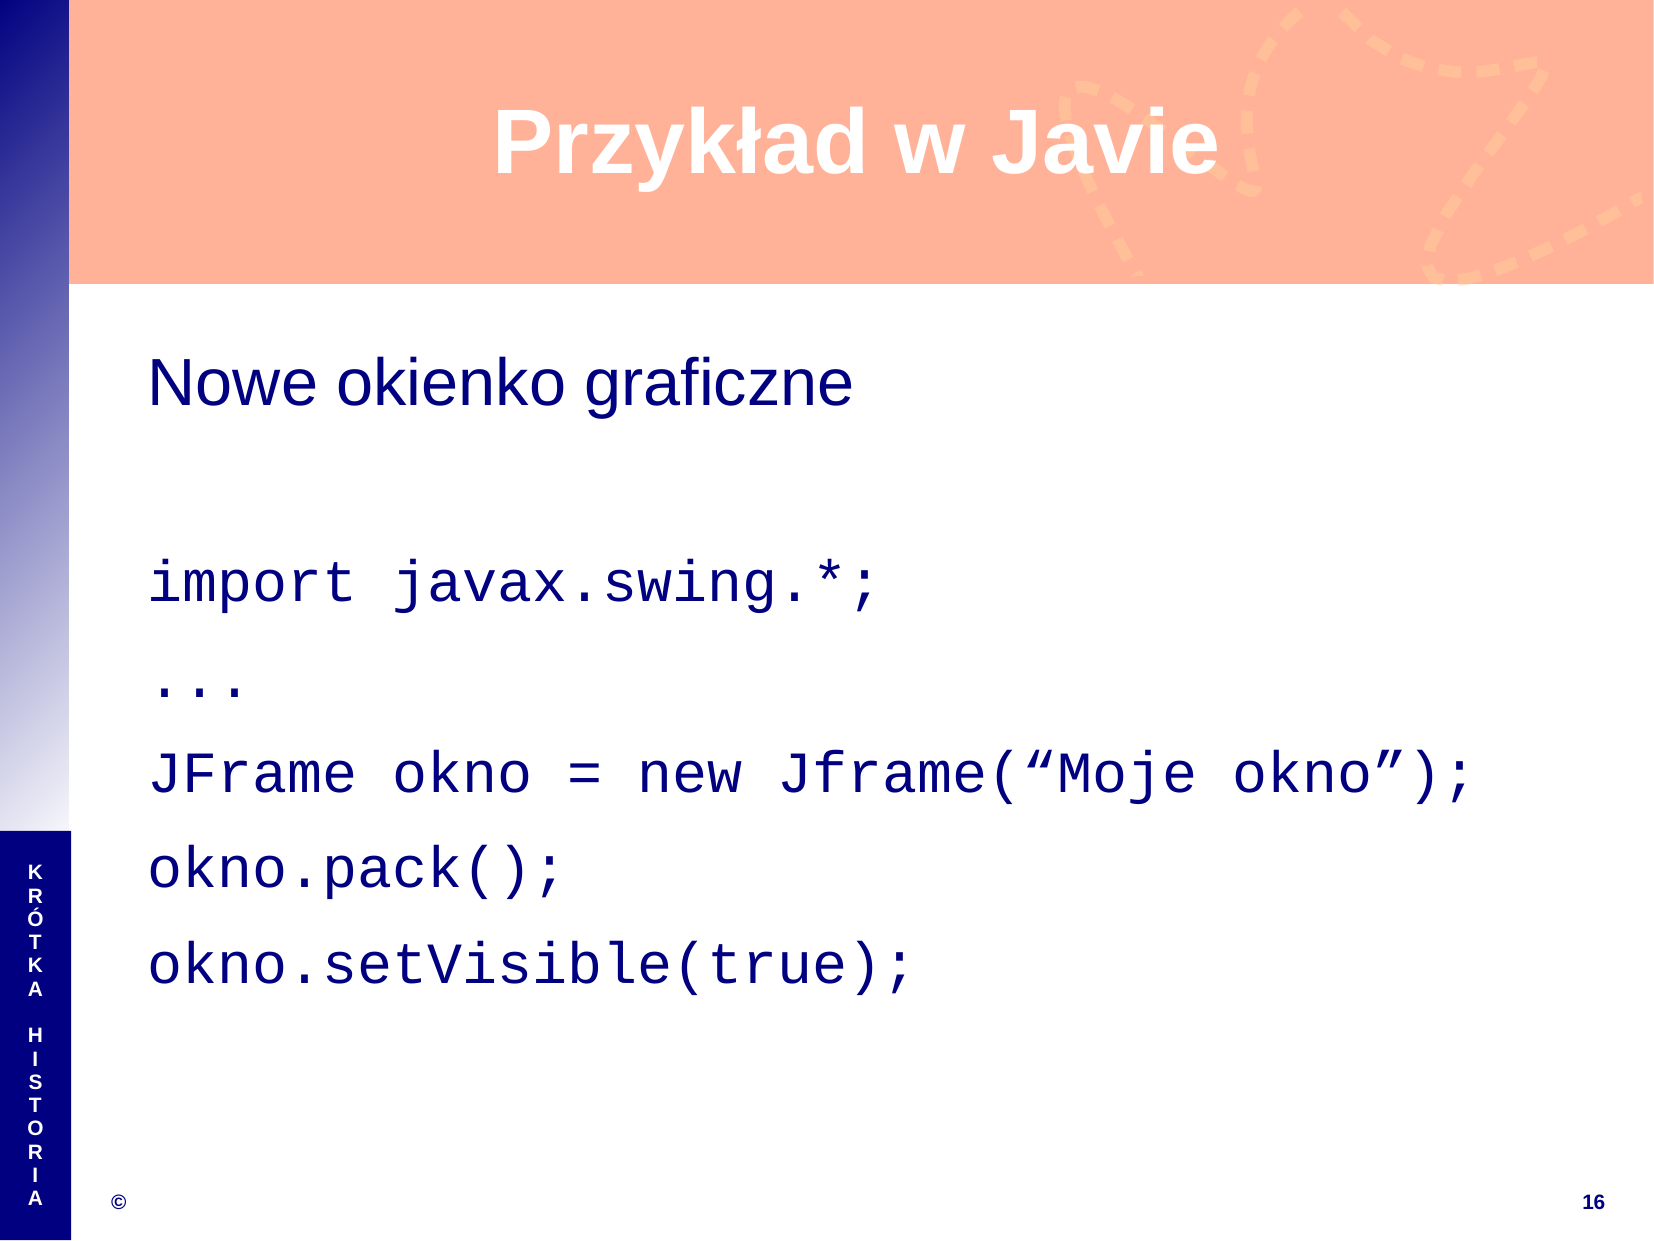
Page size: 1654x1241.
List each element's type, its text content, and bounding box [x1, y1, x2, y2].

title Przykład w Javie [101, 37, 1613, 246]
list Nowe okienko graficzne import javax.swing.*; ... JFrame okno = new Jframe(“Moje okno”); okno.pack(); okno.setVisible(true); [156, 344, 1558, 1127]
text_box K R Ó T K A H I S T O R I A [0, 830, 71, 1241]
